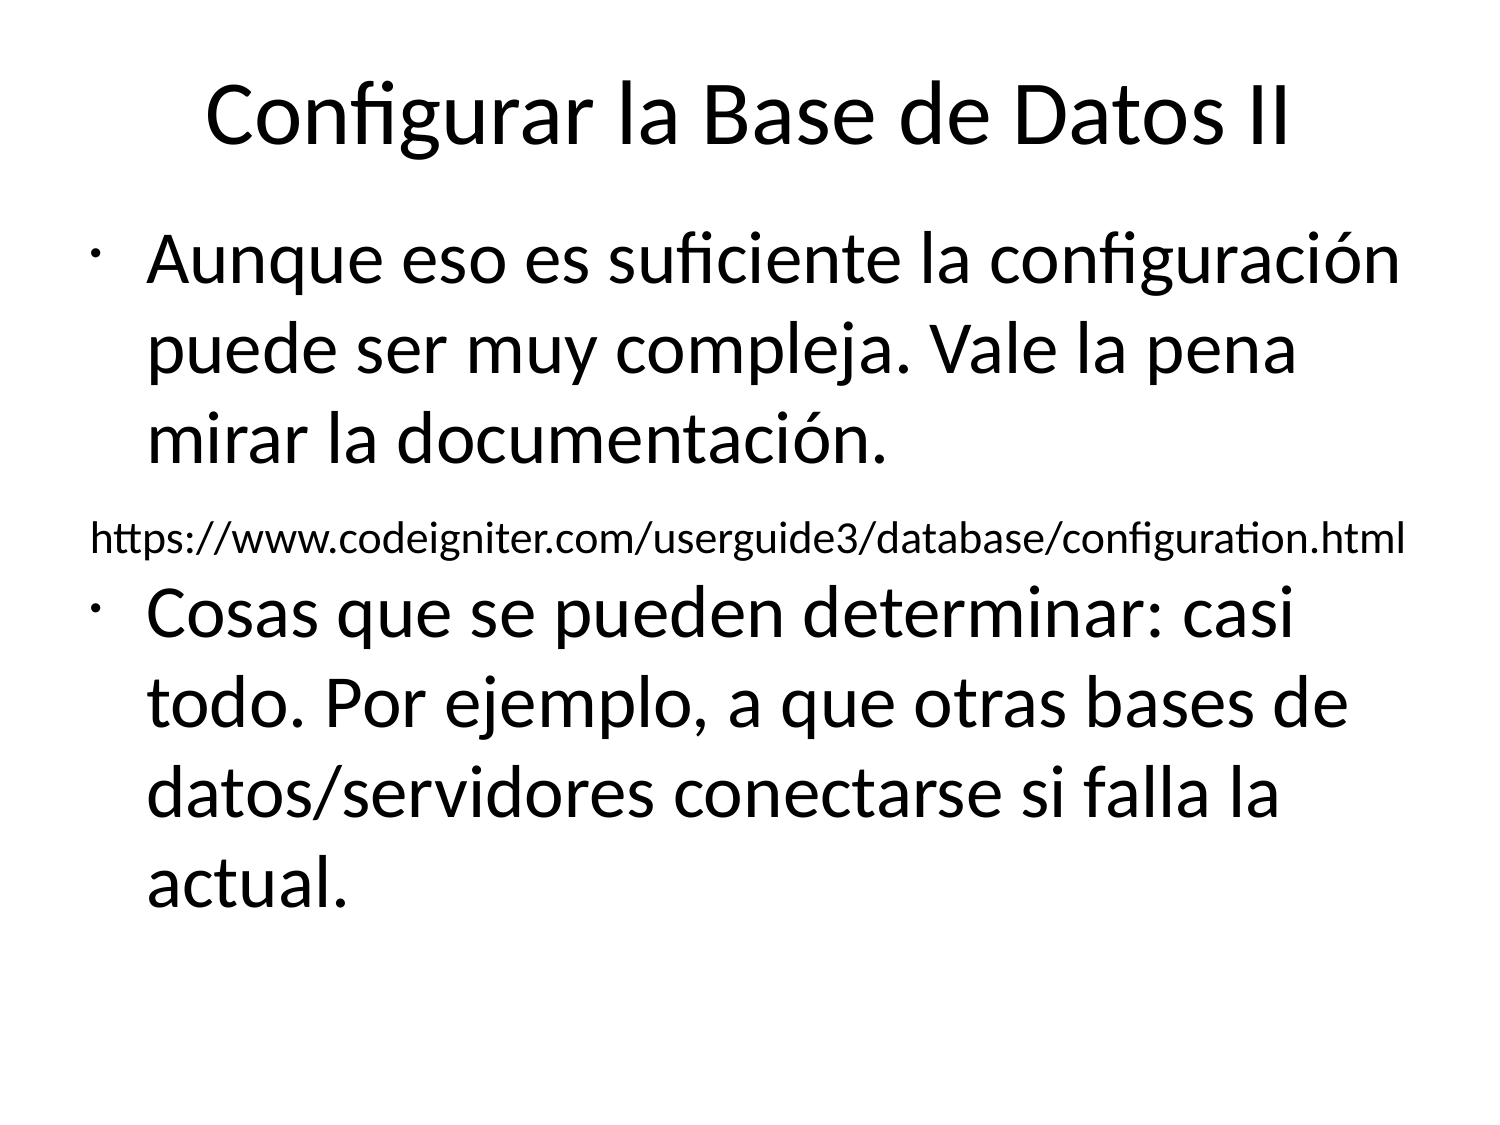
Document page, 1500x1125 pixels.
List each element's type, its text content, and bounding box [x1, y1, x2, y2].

title Configurar la Base de Datos II [75, 45, 1425, 200]
list Aunque eso es suficiente la configuración puede ser muy compleja. Vale la pena mirar la documentación. https://www.codeigniter.com/userguide3/database/configuration.html Cosas que se pueden determinar: casi todo. Por ejemplo, a que otras bases de datos/servidores conectarse si falla la actual. [75, 200, 1425, 1004]
